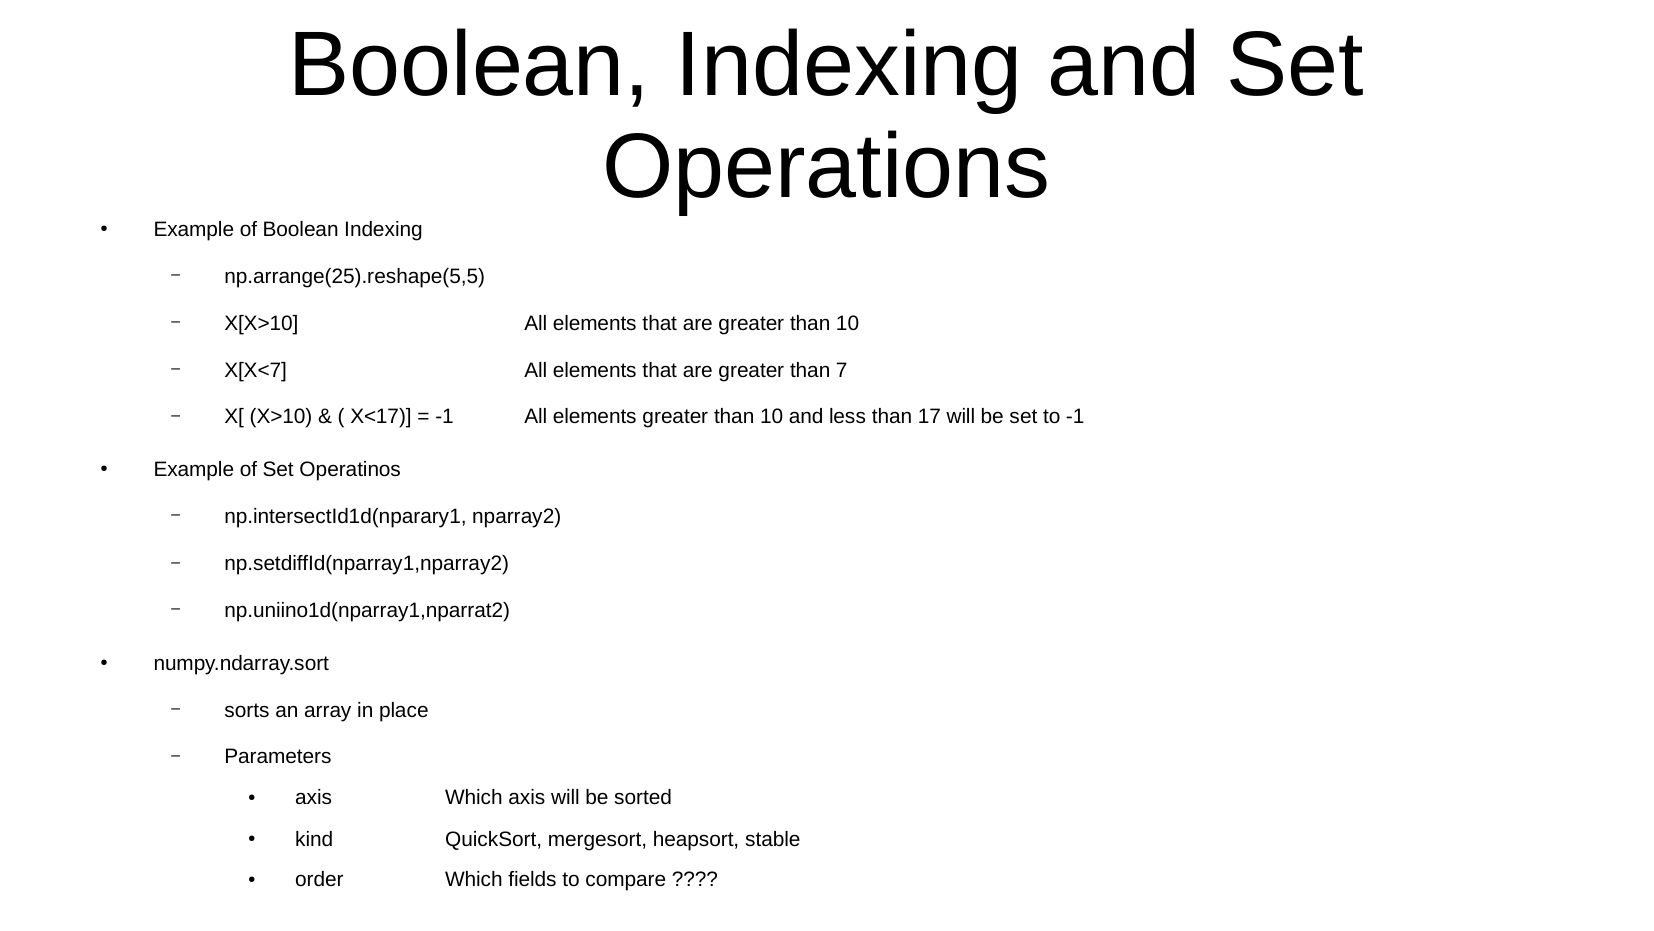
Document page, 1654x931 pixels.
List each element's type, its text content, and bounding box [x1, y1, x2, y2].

list Example of Boolean Indexing np.arrange(25).reshape(5,5) X[X>10] All elements that are greater than 10 X[X<7] All elements that are greater than 7 X[ (X>10) & ( X<17)] = -1 All elements greater than 10 and less than 17 will be set to -1 Example of Set Operatinos np.intersectId1d(nparary1, nparray2) np.setdiffId(nparray1,nparray2) np.uniino1d(nparray1,nparrat2) numpy.ndarray.sort sorts an array in place Parameters axis Which axis will be sorted kind QuickSort, mergesort, heapsort, stable order Which fields to compare ???? [82, 217, 1636, 901]
title Boolean, Indexing and Set Operations [82, 12, 1571, 217]
